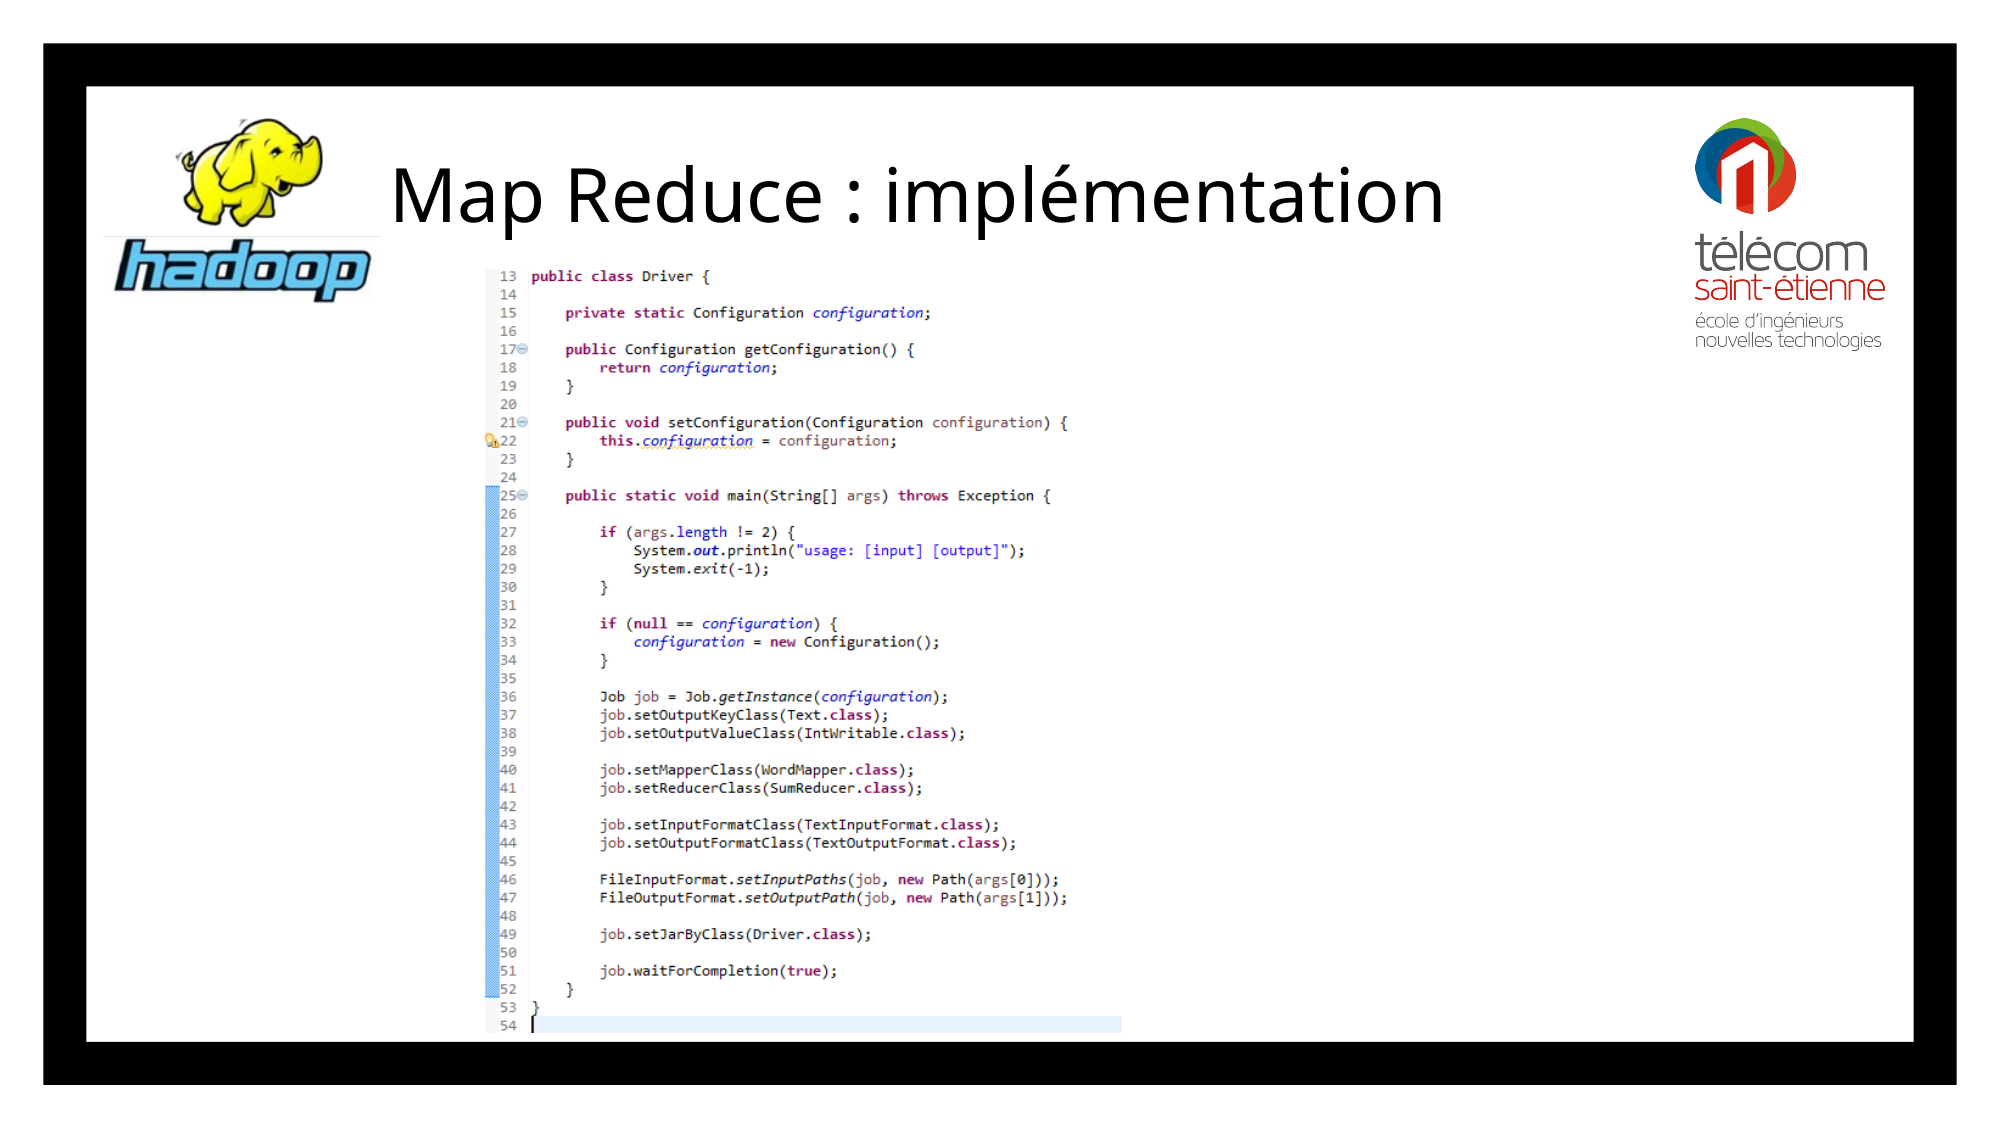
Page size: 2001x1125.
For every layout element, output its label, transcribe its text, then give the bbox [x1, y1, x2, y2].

picture [1715, 134, 1730, 138]
title Map Reduce : implémentation [380, 138, 1849, 304]
picture [484, 270, 1122, 1033]
picture [103, 118, 380, 305]
picture [1695, 118, 1885, 351]
